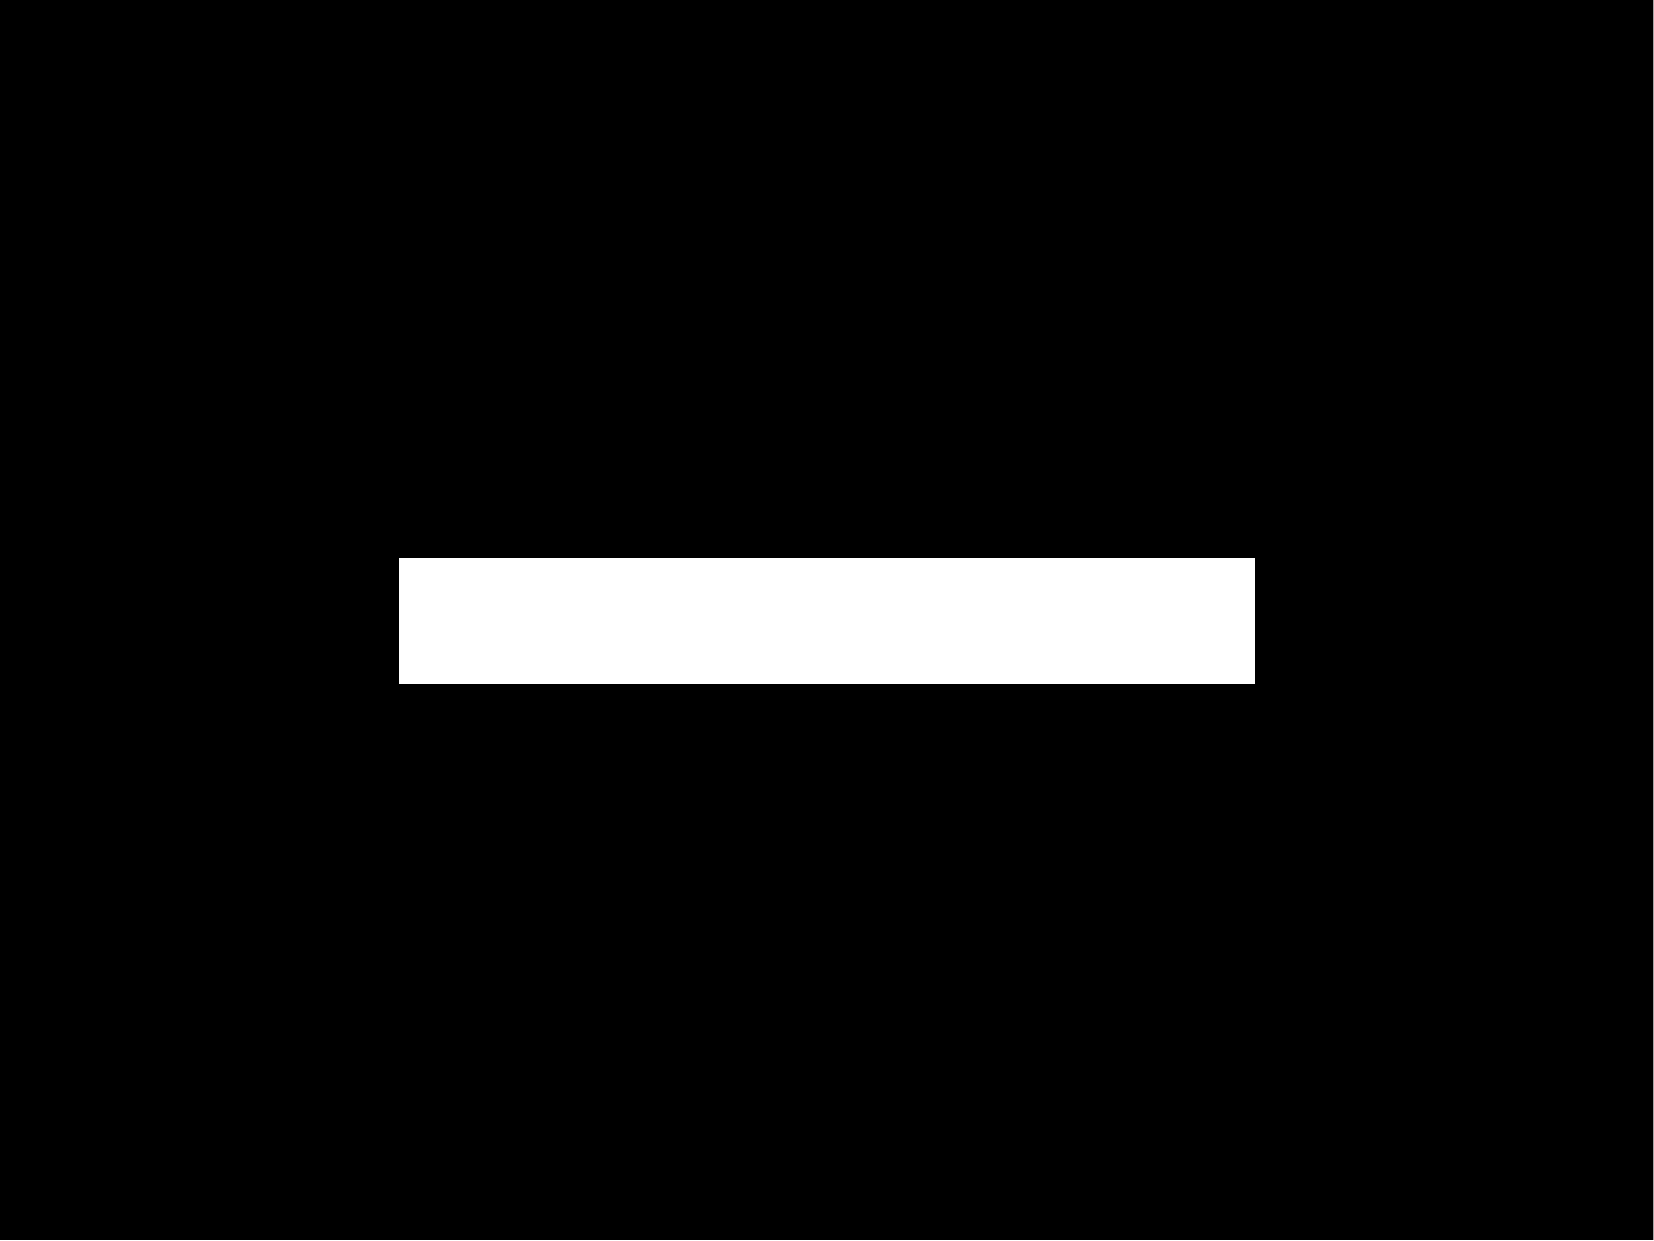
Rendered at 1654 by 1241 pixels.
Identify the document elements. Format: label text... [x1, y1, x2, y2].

subtitle Eu Acalmo o mar [82, 49, 1571, 1193]
